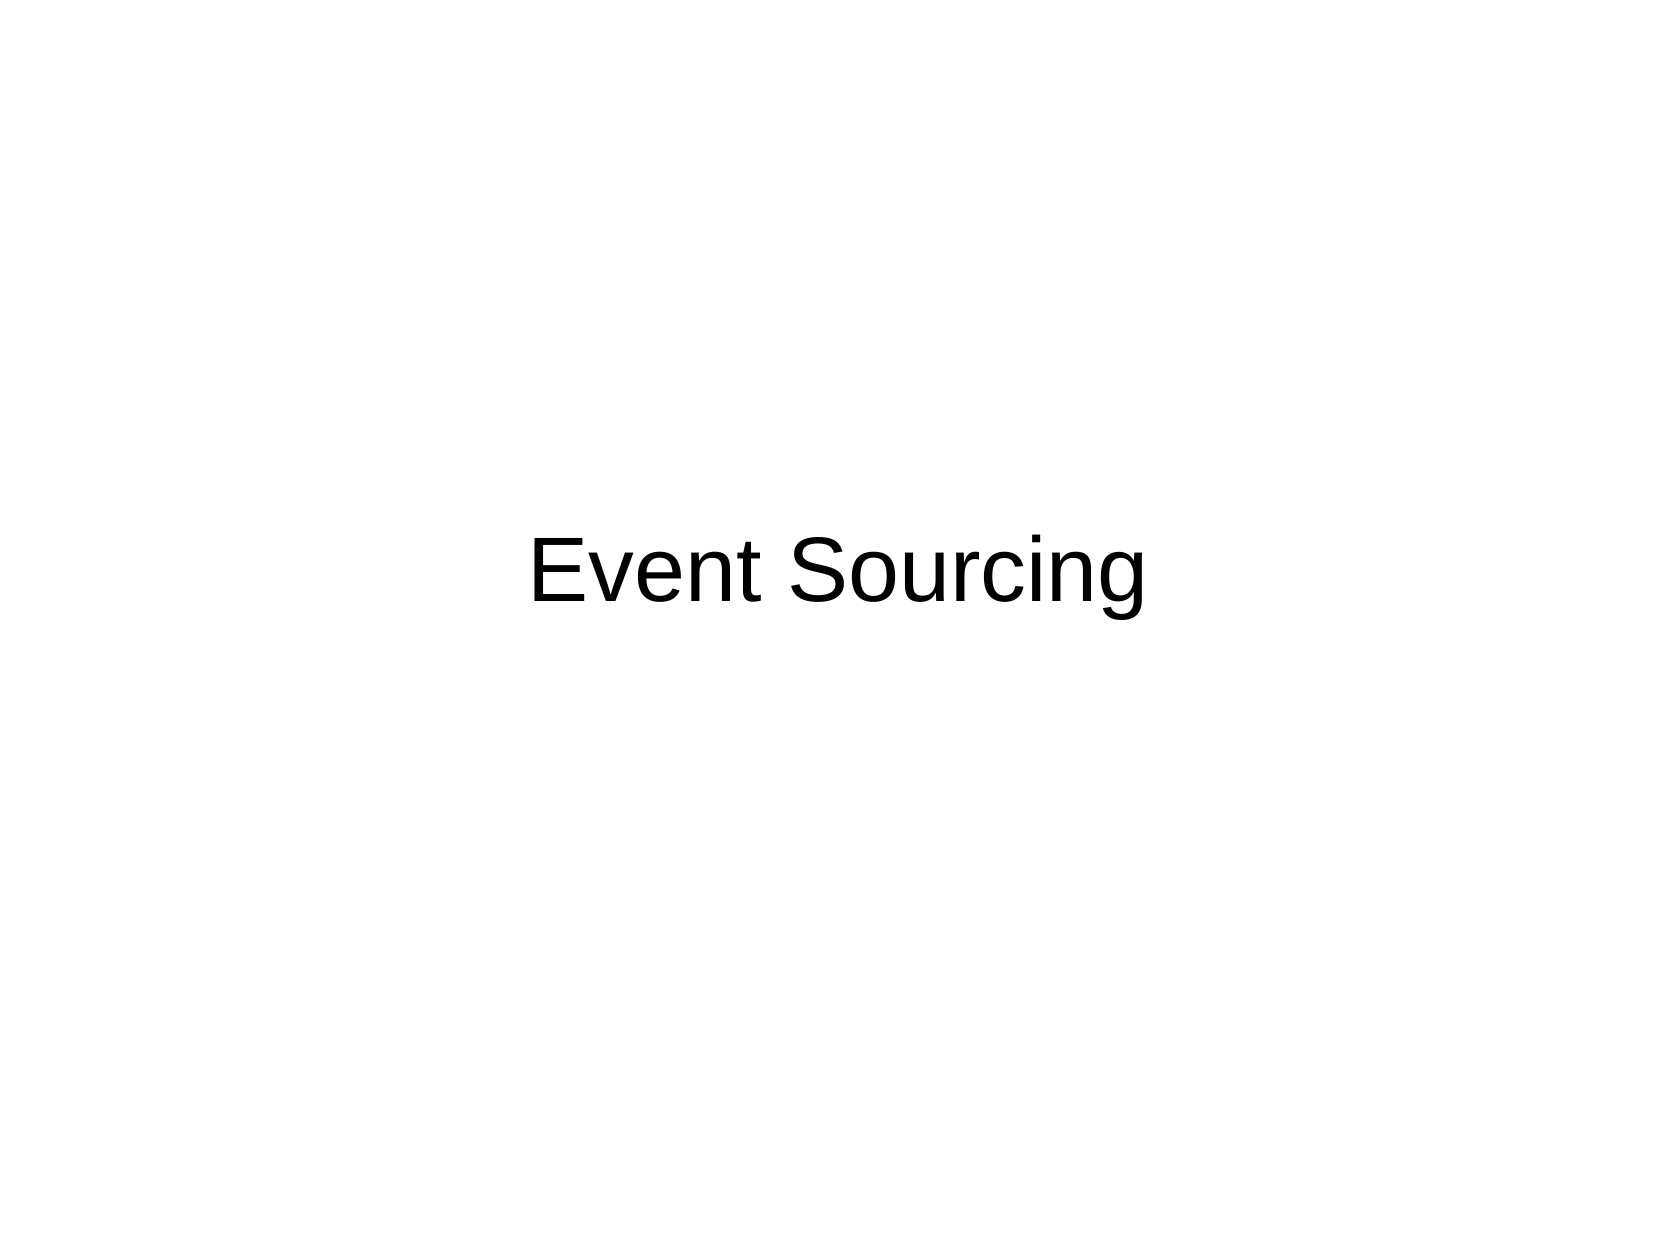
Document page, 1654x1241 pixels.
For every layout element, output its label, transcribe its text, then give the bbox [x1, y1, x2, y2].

title Event Sourcing [94, 377, 1583, 763]
